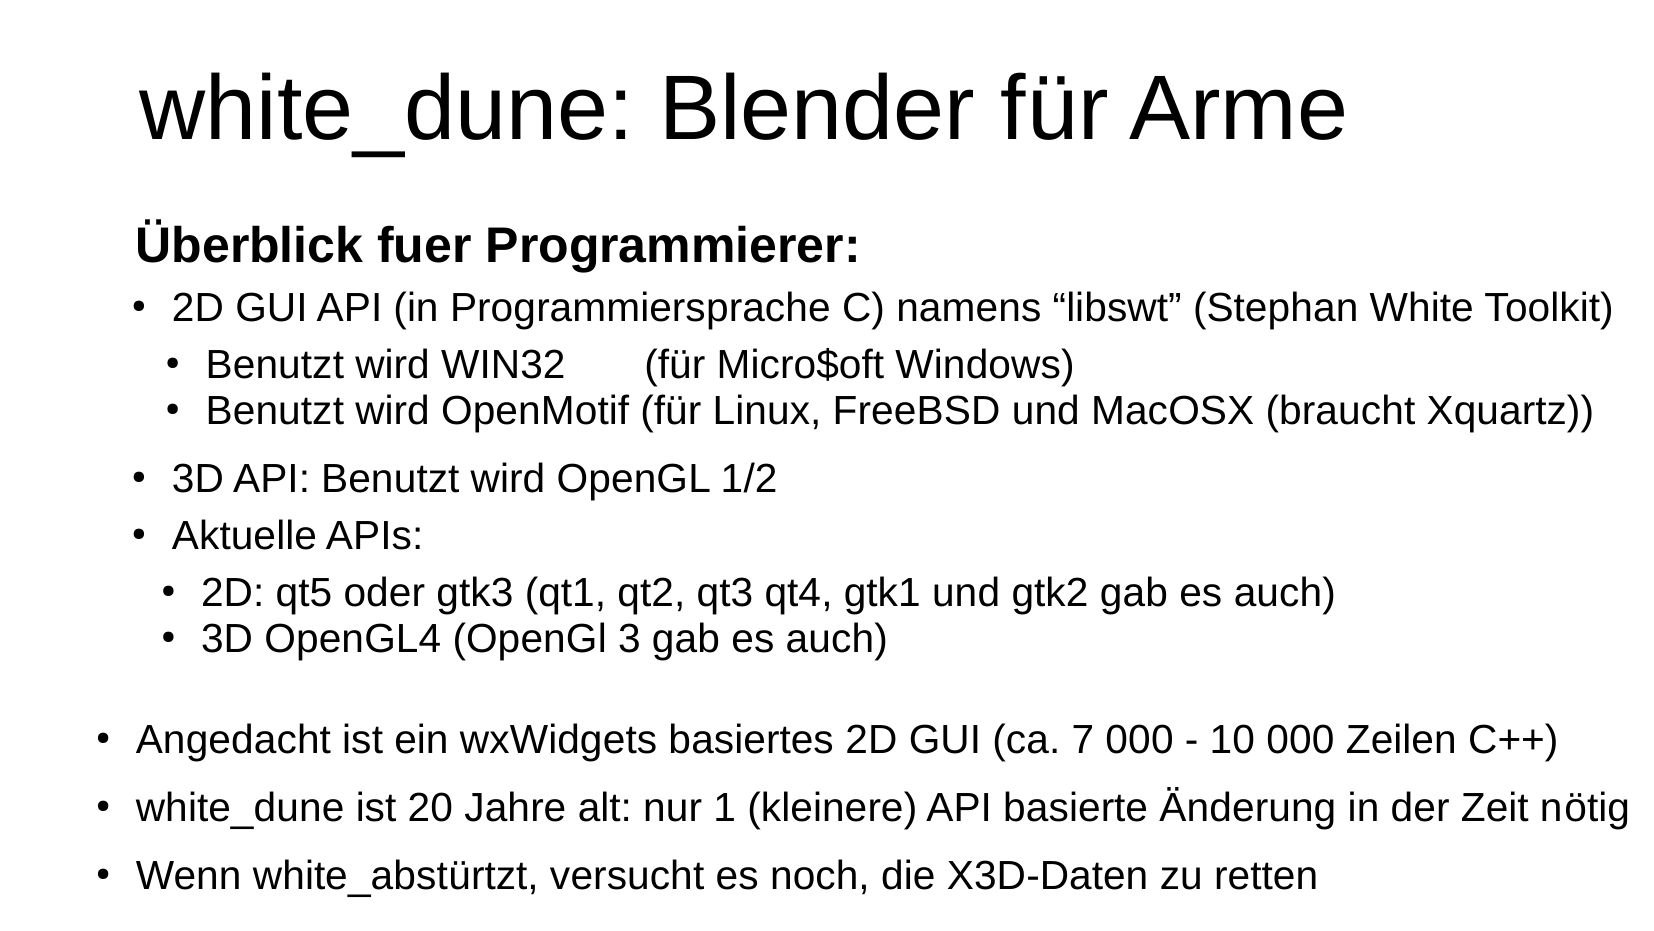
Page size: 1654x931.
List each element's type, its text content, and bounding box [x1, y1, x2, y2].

title white_dune: Blender für Arme [0, 30, 1489, 186]
list Überblick fuer Programmierer: 2D GUI API (in Programmiersprache C) namens “libswt” (Stephan White Toolkit) Benutzt wird WIN32 (für Micro$oft Windows) Benutzt wird OpenMotif (für Linux, FreeBSD und MacOSX (braucht Xquartz)) 3D API: Benutzt wird OpenGL 1/2 Aktuelle APIs: 2D: qt5 oder gtk3 (qt1, qt2, qt3 qt4, gtk1 und gtk2 gab es auch) 3D OpenGL4 (OpenGl 3 gab es auch) Angedacht ist ein wxWidgets basiertes 2D GUI (ca. 7 000 - 10 000 Zeilen C++) white_dune ist 20 Jahre alt: nur 1 (kleinere) API basierte Änderung in der Zeit nötig Wenn white_abstürtzt, versucht es noch, die X3D-Daten zu retten [82, 217, 1636, 931]
